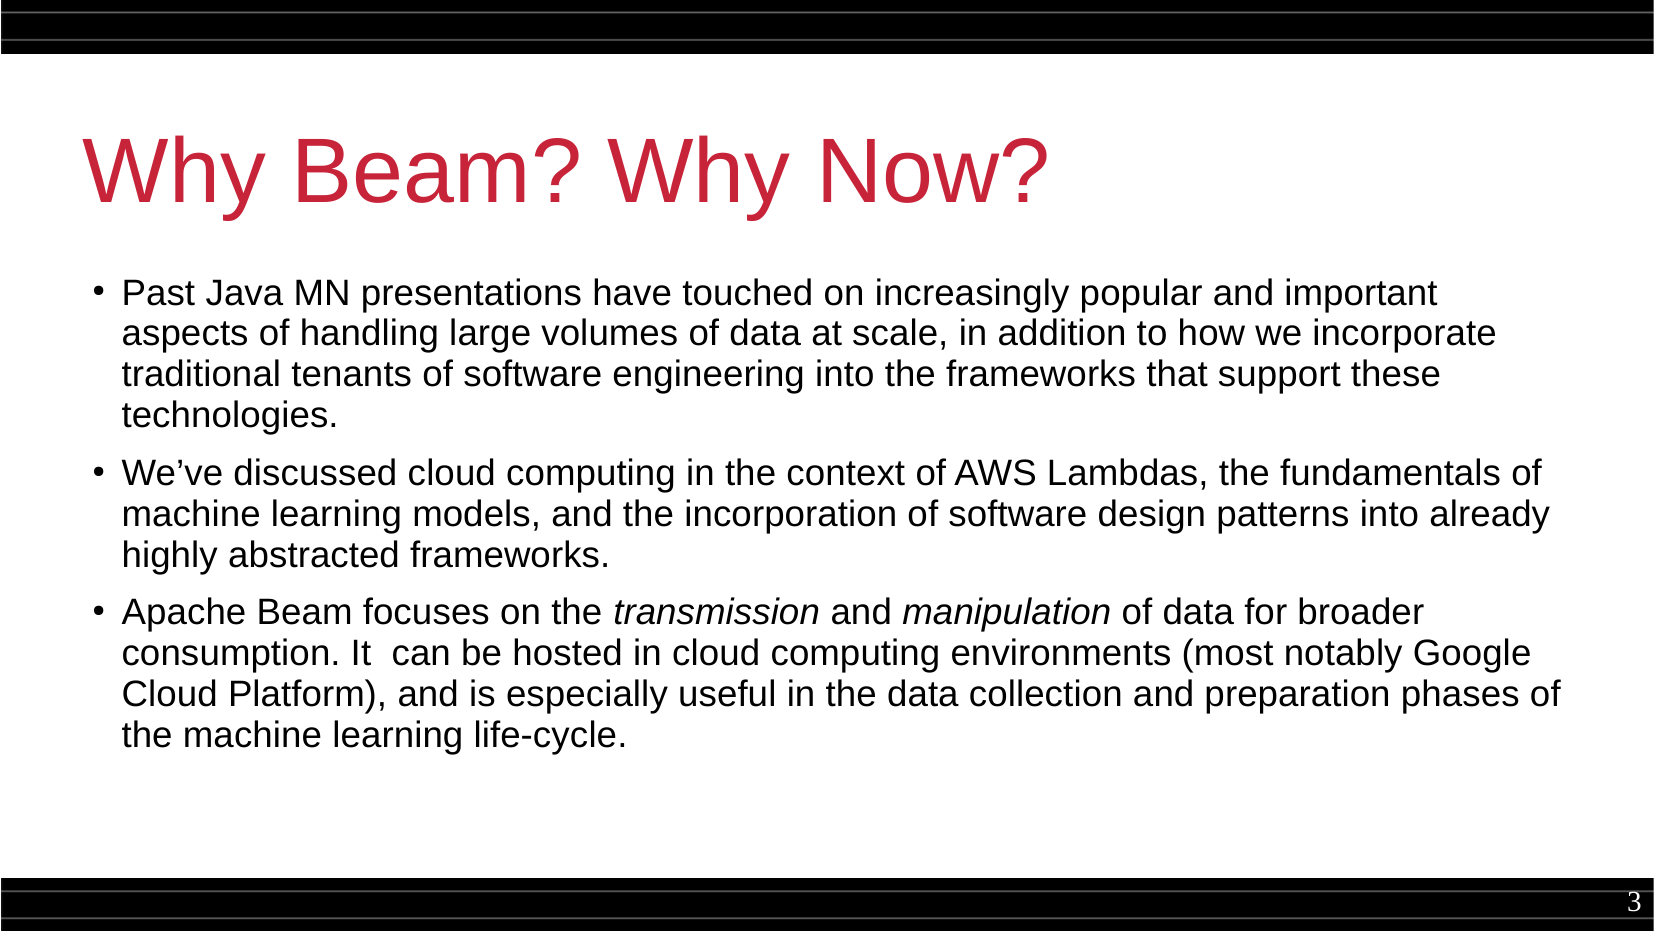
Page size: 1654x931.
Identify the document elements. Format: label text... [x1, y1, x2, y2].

picture [1, 878, 1654, 931]
list Past Java MN presentations have touched on increasingly popular and important aspects of handling large volumes of data at scale, in addition to how we incorporate traditional tenants of software engineering into the frameworks that support these technologies. We’ve discussed cloud computing in the context of AWS Lambdas, the fundamentals of machine learning models, and the incorporation of software design patterns into already highly abstracted frameworks. Apache Beam focuses on the transmission and manipulation of data for broader consumption. It can be hosted in cloud computing environments (most notably Google Cloud Platform), and is especially useful in the data collection and preparation phases of the machine learning life-cycle. [82, 271, 1571, 758]
picture [1, 0, 1654, 54]
title Why Beam? Why Now? [82, 92, 1571, 249]
